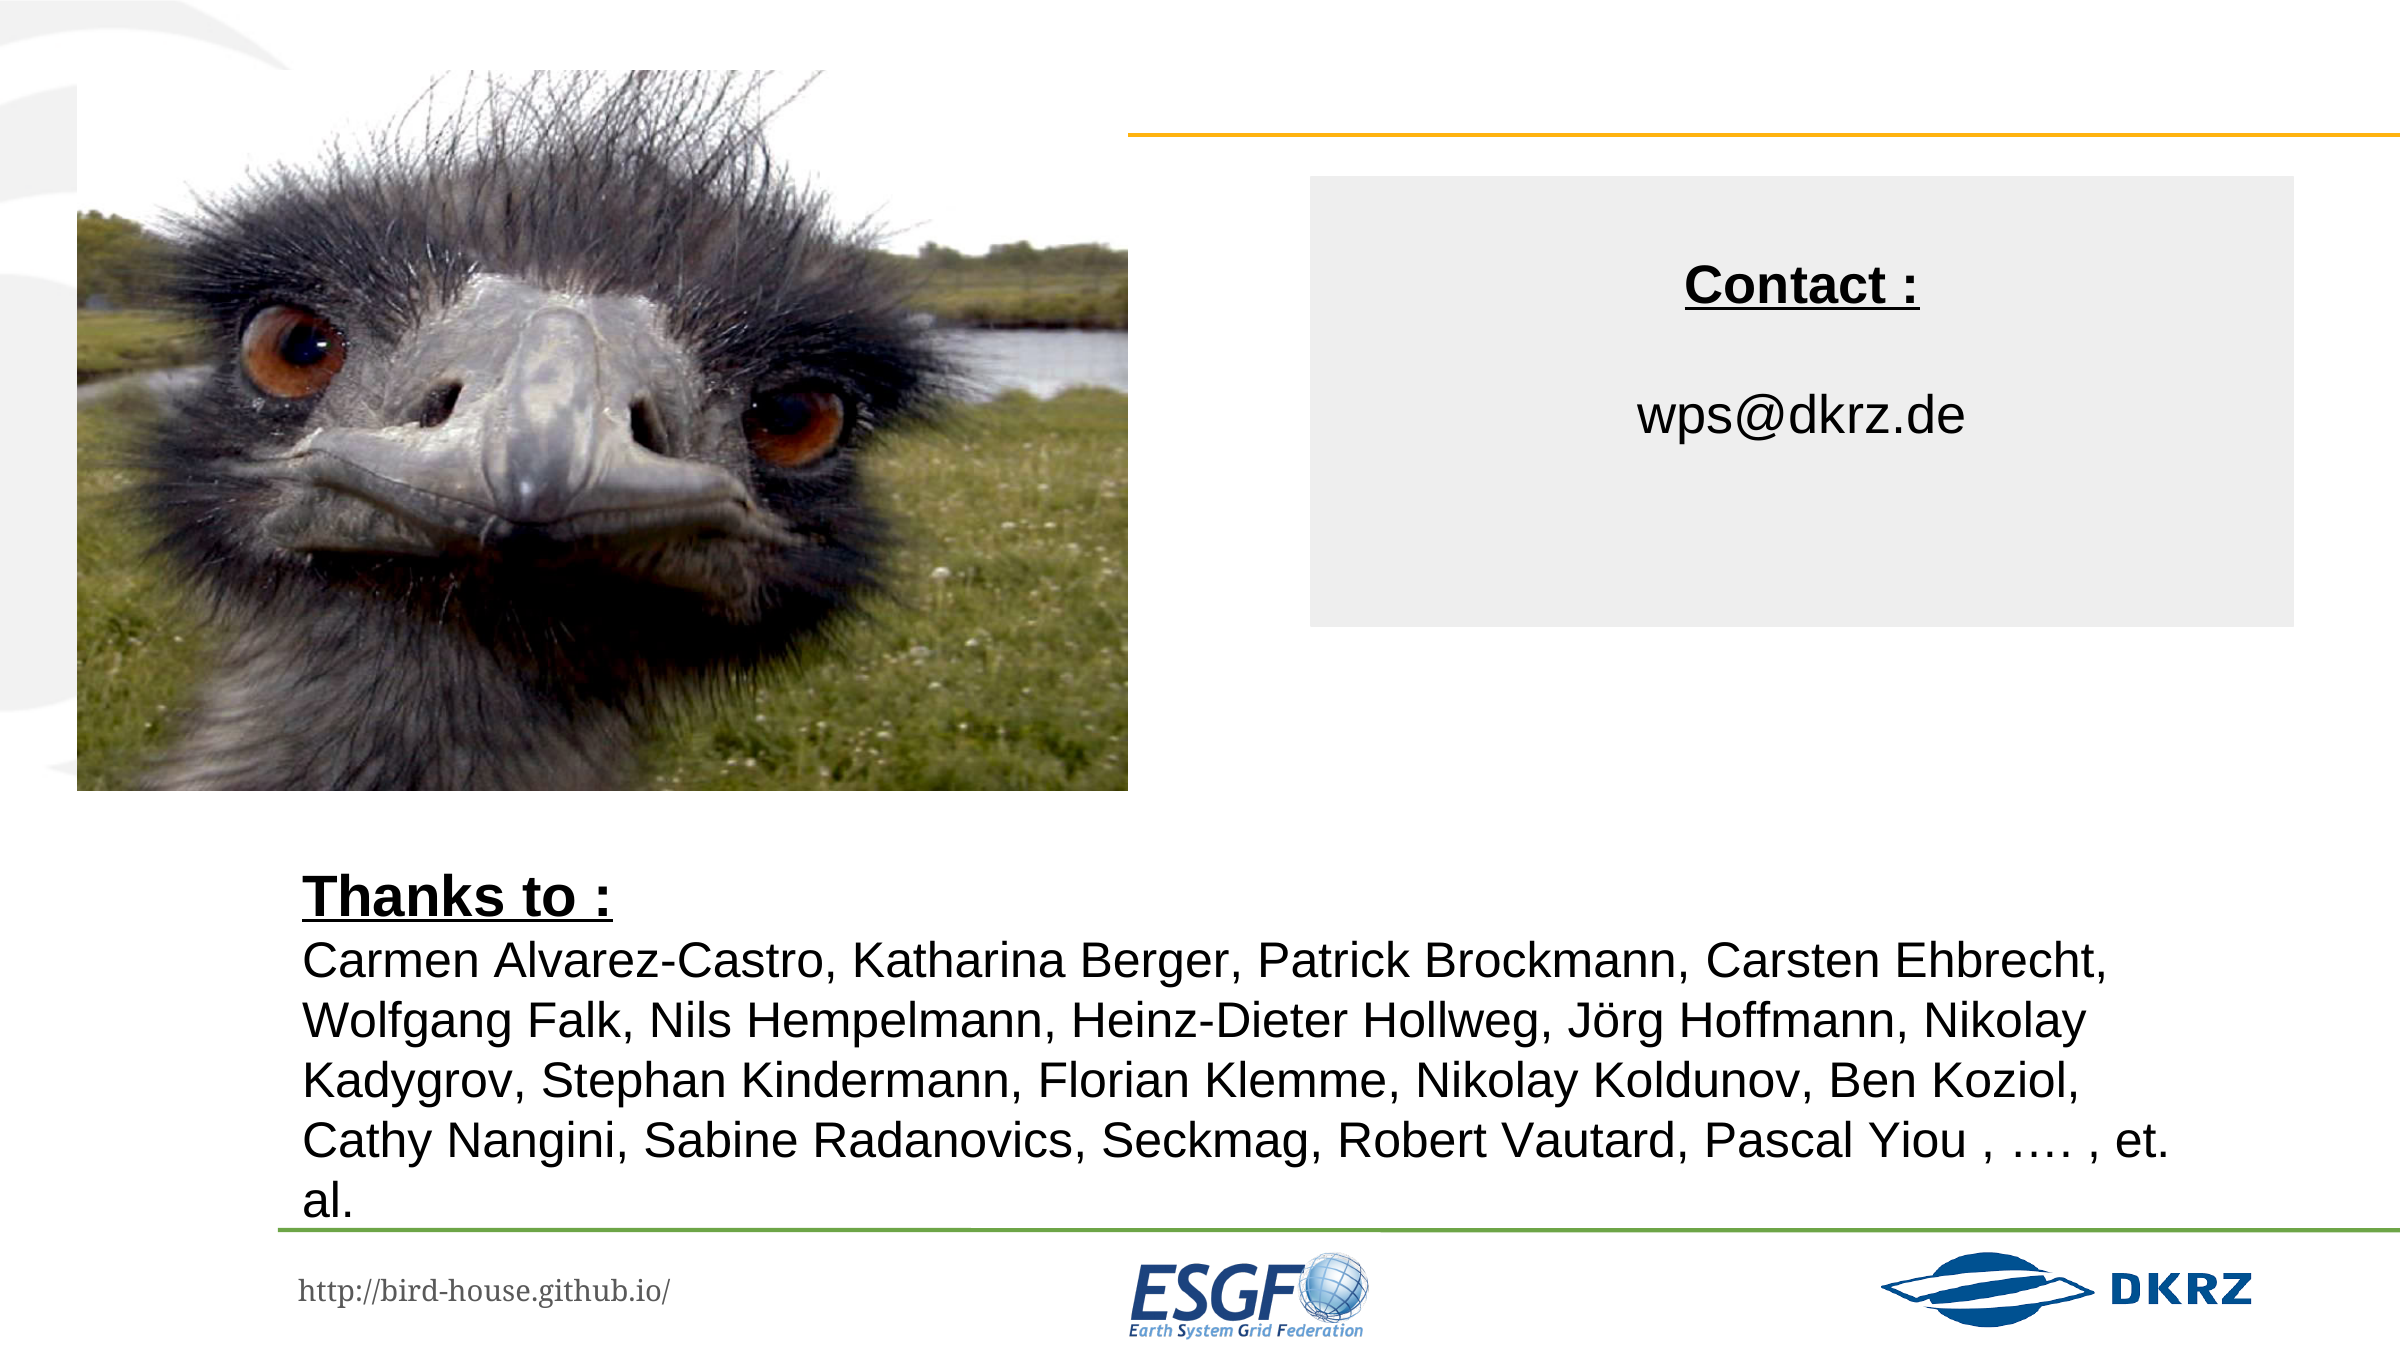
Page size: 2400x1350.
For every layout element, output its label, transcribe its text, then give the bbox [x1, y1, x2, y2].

text_box Contact : wps@dkrz.de [1310, 177, 2294, 626]
text_box Thanks to : Carmen Alvarez-Castro, Katharina Berger, Patrick Brockmann, Carsten Ehbrecht, Wolfgang Falk, Nils Hempelmann, Heinz-Dieter Hollweg, Jörg Hoffmann, Nikolay Kadygrov, Stephan Kindermann, Florian Klemme, Nikolay Koldunov, Ben Koziol, Cathy Nangini, Sabine Radanovics, Seckmag, Robert Vautard, Pascal Yiou , …. , et. al. [287, 850, 2209, 1236]
picture [1074, 1236, 1418, 1350]
picture [0, 0, 1128, 791]
picture [1879, 1244, 2259, 1335]
